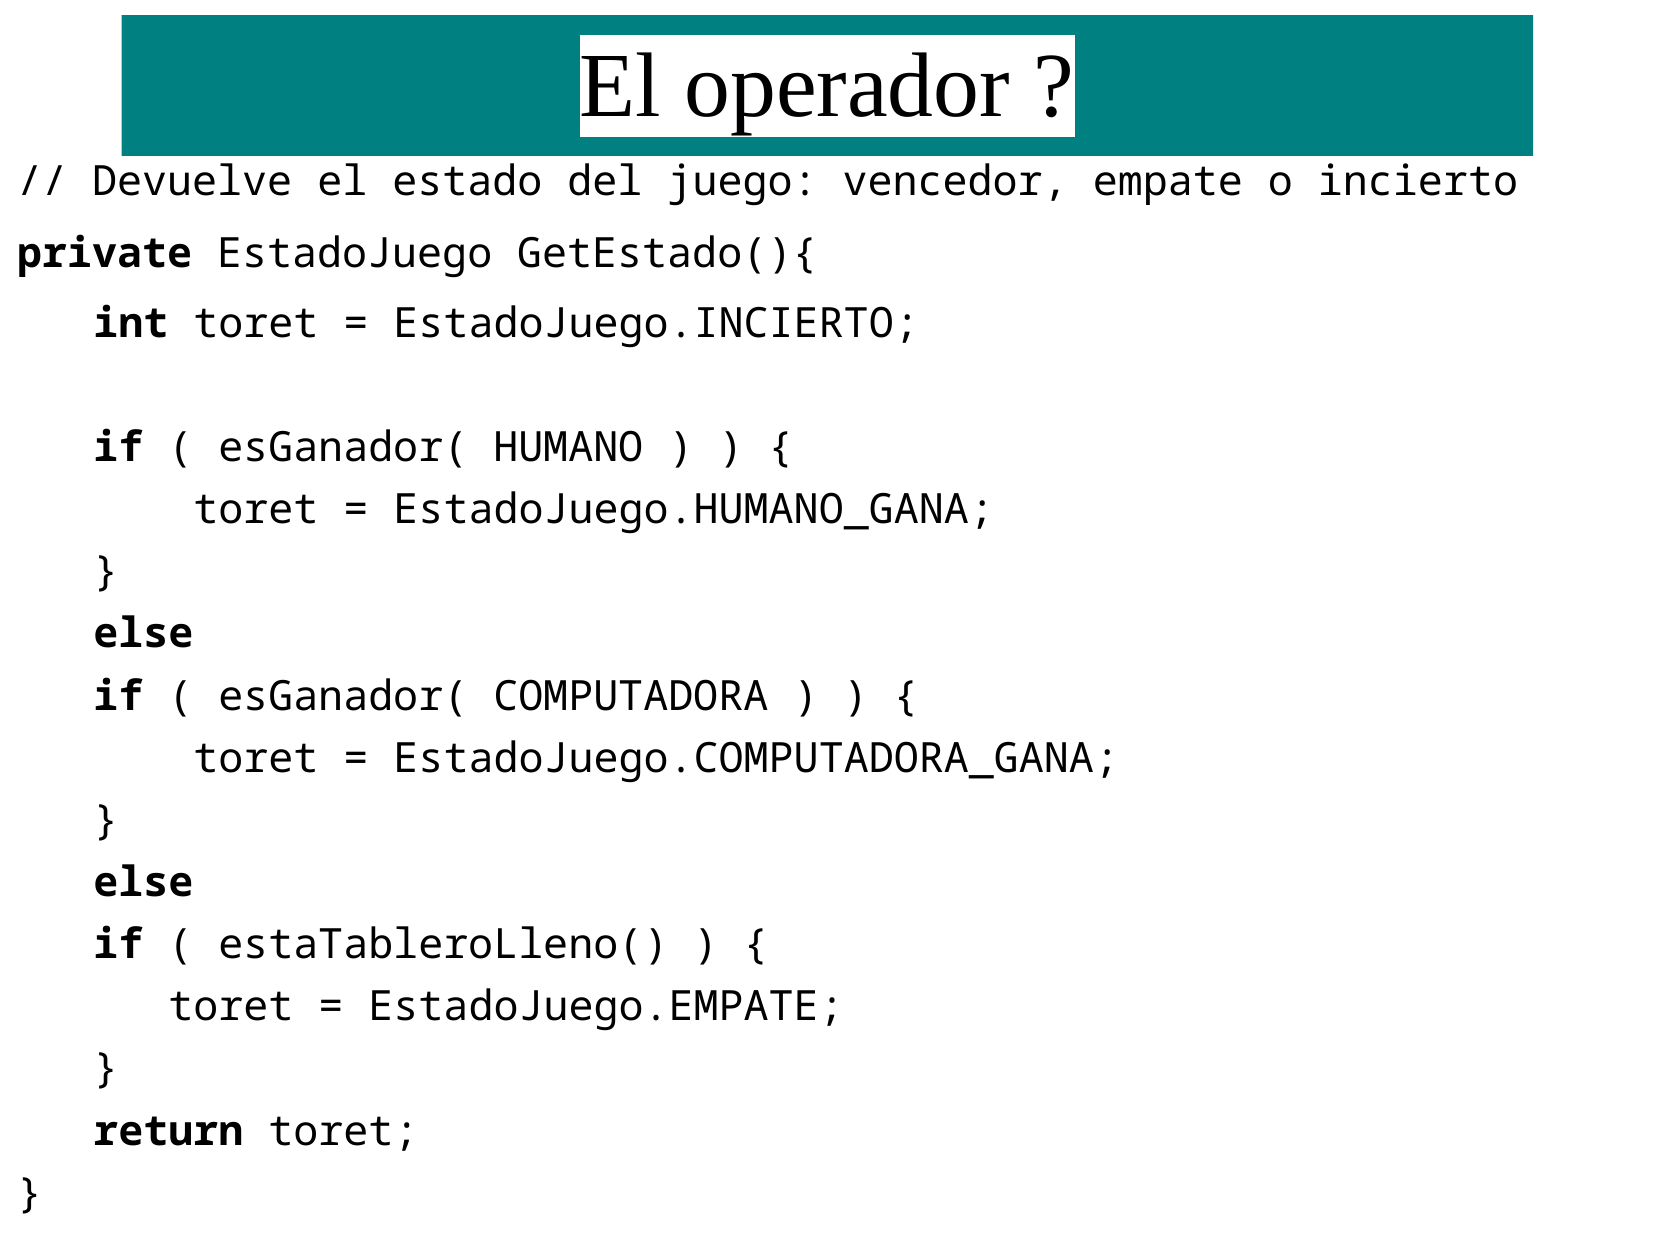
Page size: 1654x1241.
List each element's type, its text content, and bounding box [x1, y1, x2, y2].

title El operador ? [121, 15, 1534, 156]
text_box // Devuelve el estado del juego: vencedor, empate o incierto private EstadoJuego GetEstado(){ int toret = EstadoJuego.INCIERTO; if ( esGanador( HUMANO ) ) { toret = EstadoJuego.HUMANO_GANA; } else if ( esGanador( COMPUTADORA ) ) { toret = EstadoJuego.COMPUTADORA_GANA; } else if ( estaTableroLleno() ) { toret = EstadoJuego.EMPATE; } return toret; } [0, 163, 1654, 1216]
